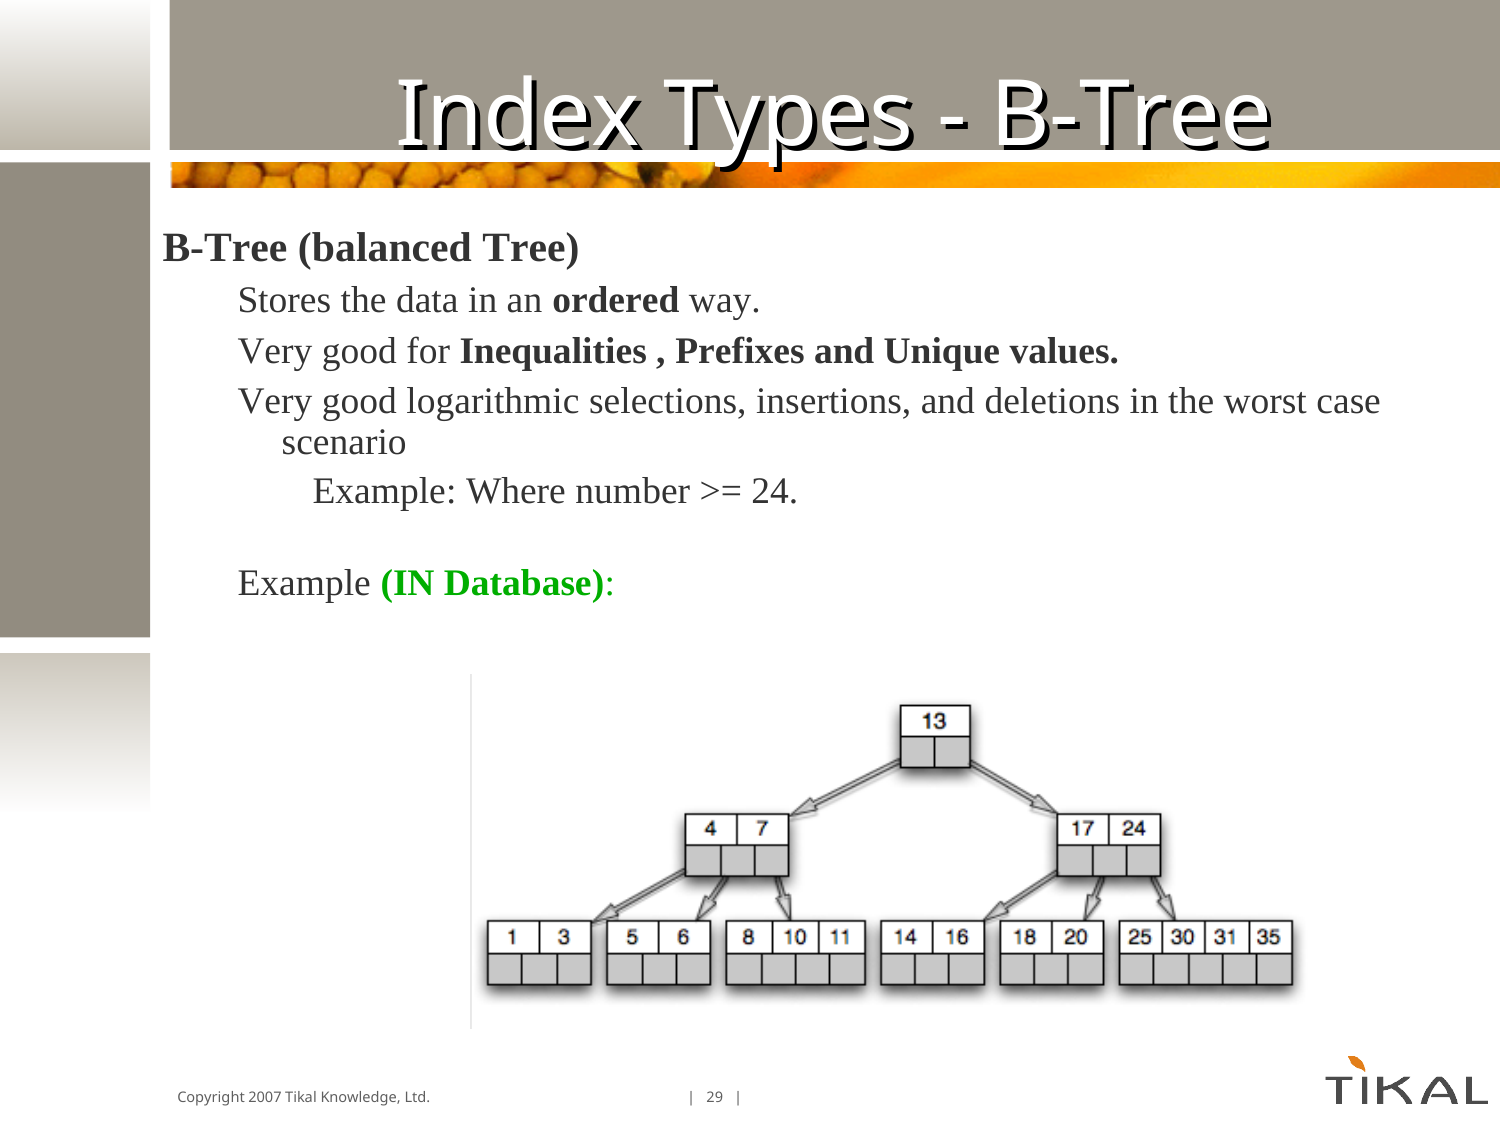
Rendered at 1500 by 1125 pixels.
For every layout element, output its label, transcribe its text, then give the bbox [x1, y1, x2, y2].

title Index Types - B-Tree [169, 0, 1499, 221]
list B-Tree (balanced Tree) Stores the data in an ordered way. Very good for Inequalities , Prefixes and Unique values. Very good logarithmic selections, insertions, and deletions in the worst case scenario Example: Where number >= 24. Example (IN Database): [162, 224, 1473, 1021]
picture [1312, 1034, 1500, 1125]
picture [450, 674, 1329, 1030]
